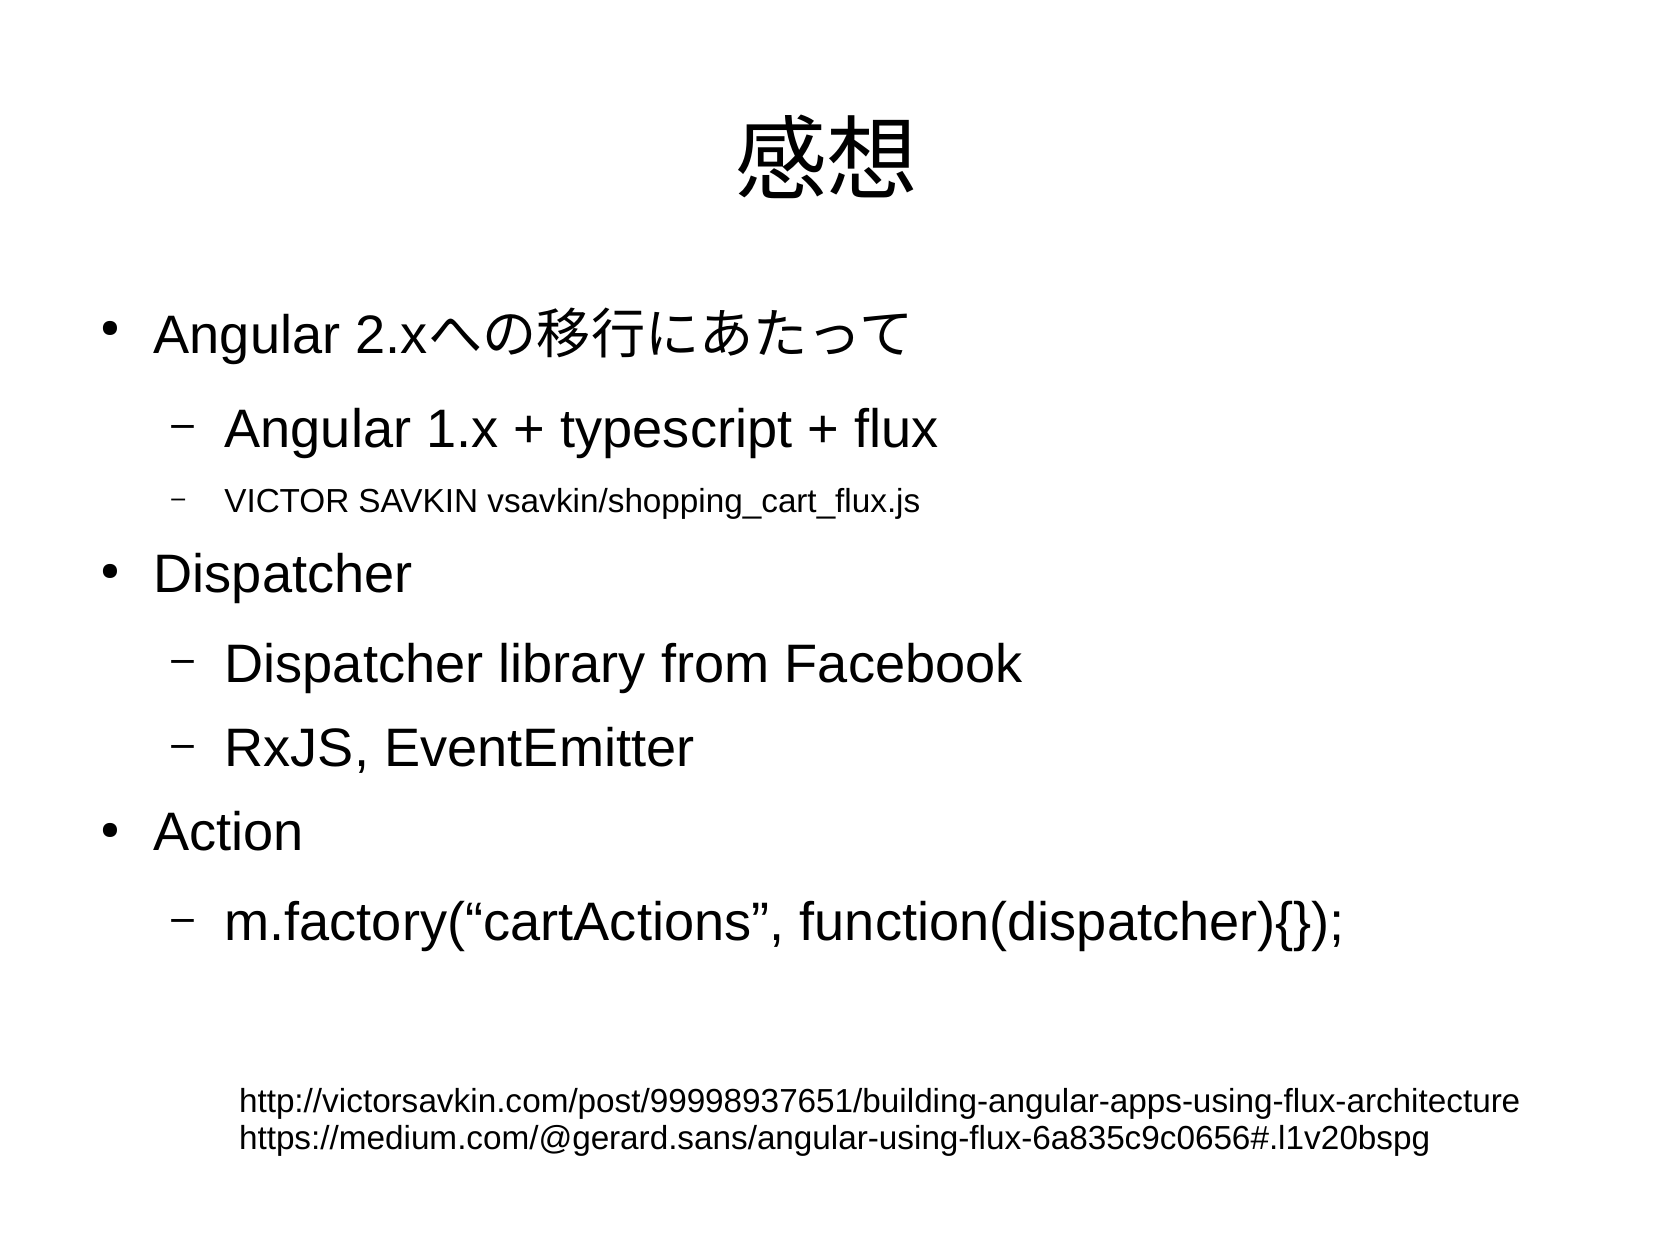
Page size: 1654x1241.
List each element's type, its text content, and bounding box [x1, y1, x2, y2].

title 感想 [82, 49, 1571, 257]
text_box http://victorsavkin.com/post/99998937651/building-angular-apps-using-flux-architecture https://medium.com/@gerard.sans/angular-using-flux-6a835c9c0656#.l1v20bspg [153, 1074, 1538, 1165]
list Angular 2.xへの移行にあたって Angular 1.x + typescript + flux VICTOR SAVKIN vsavkin/shopping_cart_flux.js Dispatcher Dispatcher library from Facebook RxJS, EventEmitter Action m.factory(“cartActions”, function(dispatcher){}); [82, 290, 1571, 1010]
